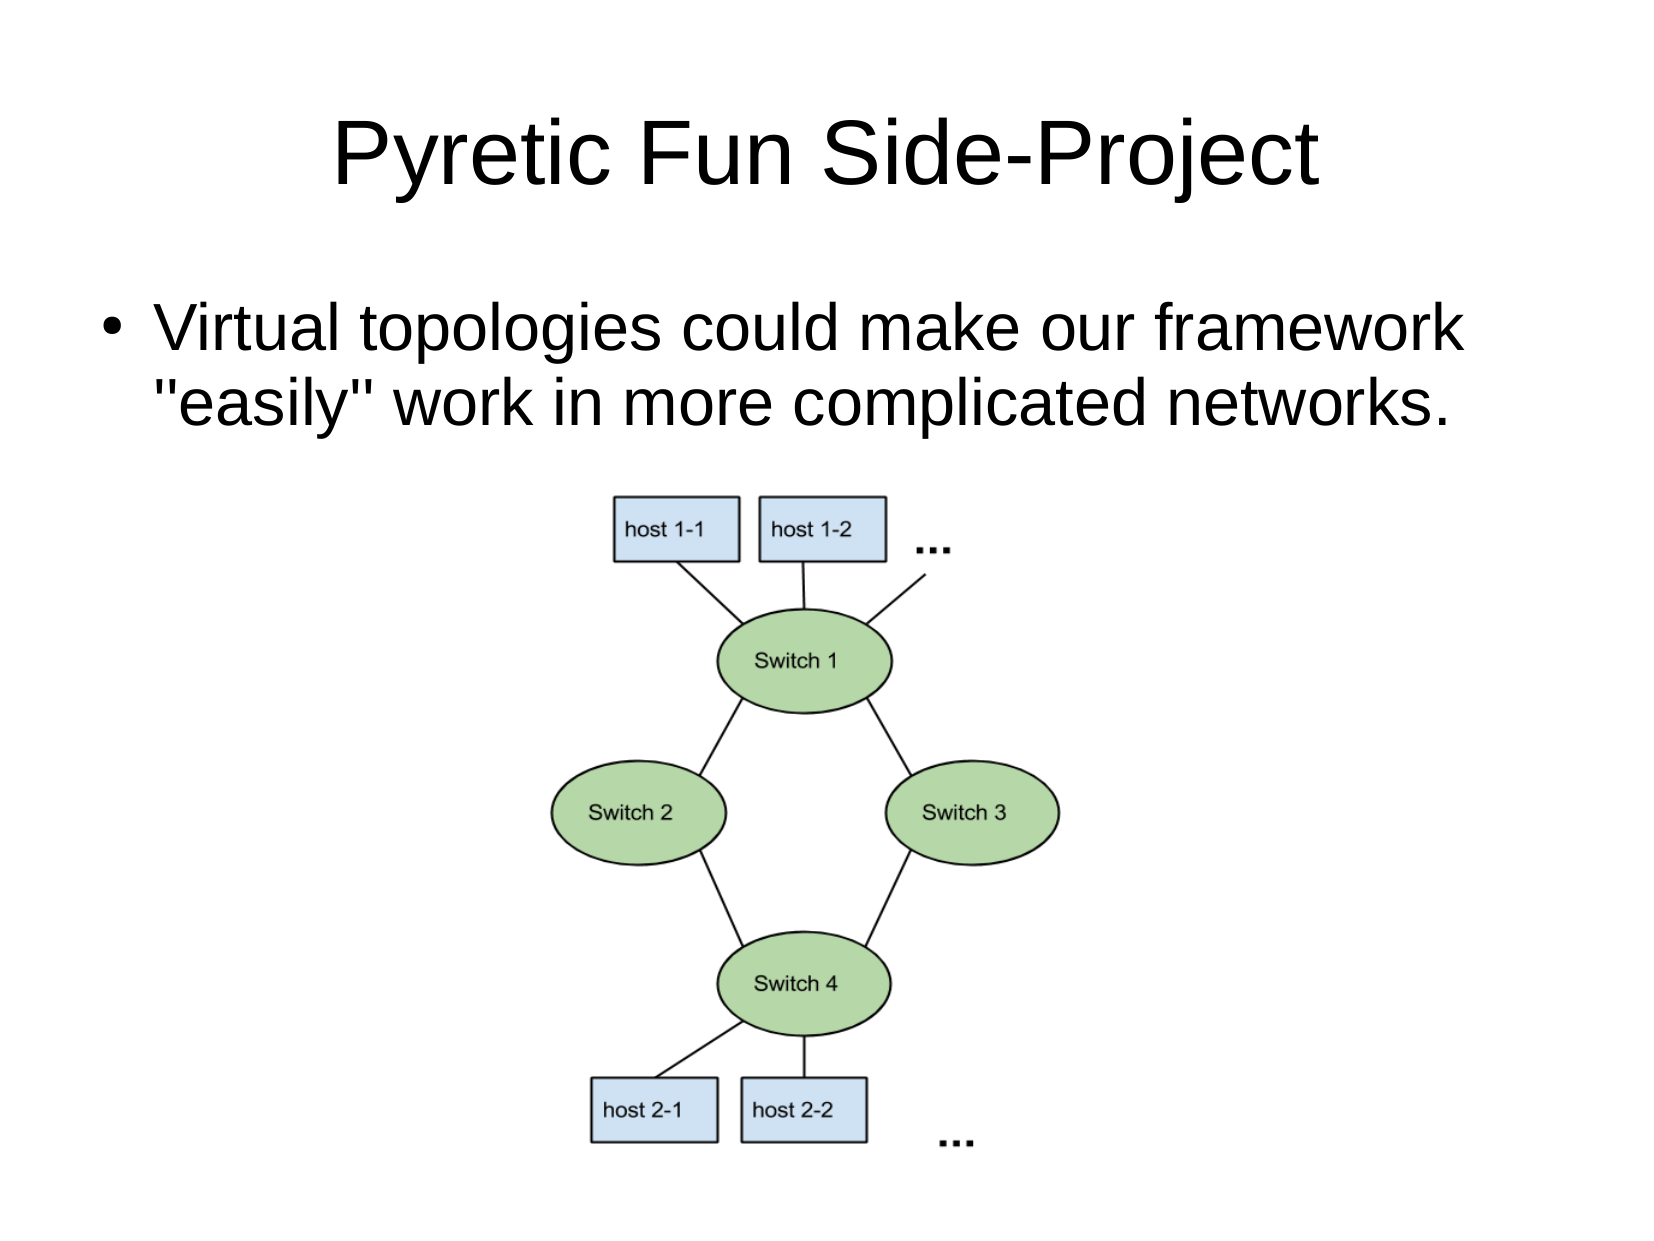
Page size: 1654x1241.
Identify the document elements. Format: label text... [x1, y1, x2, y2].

list Virtual topologies could make our framework ''easily'' work in more complicated networks. [82, 290, 1538, 1010]
picture [246, 389, 1400, 1204]
title Pyretic Fun Side-Project [82, 49, 1571, 257]
